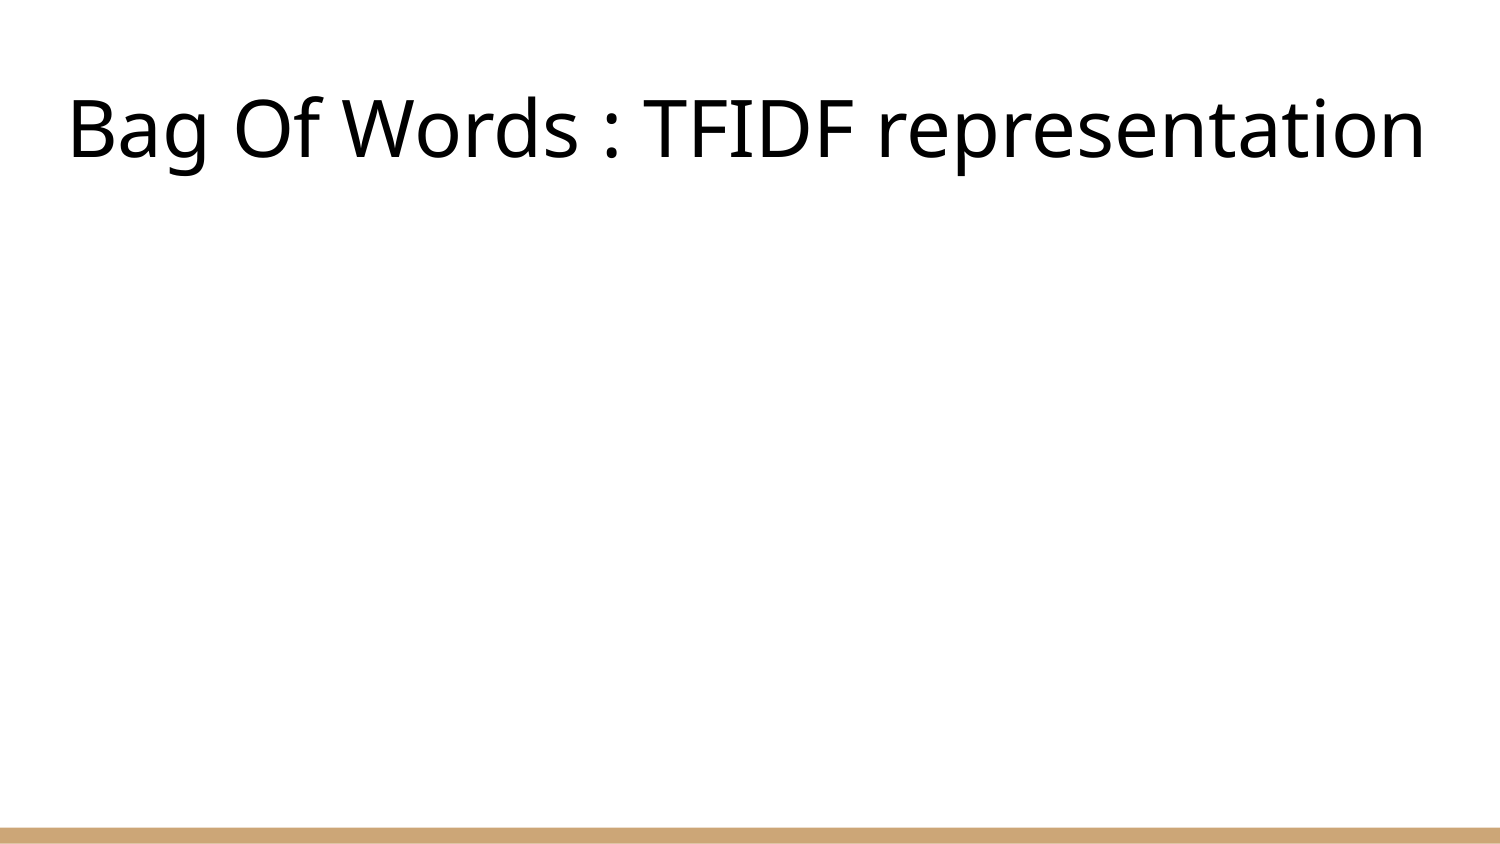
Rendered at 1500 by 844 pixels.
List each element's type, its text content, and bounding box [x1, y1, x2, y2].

title Bag Of Words : TFIDF representation [51, 51, 1449, 189]
